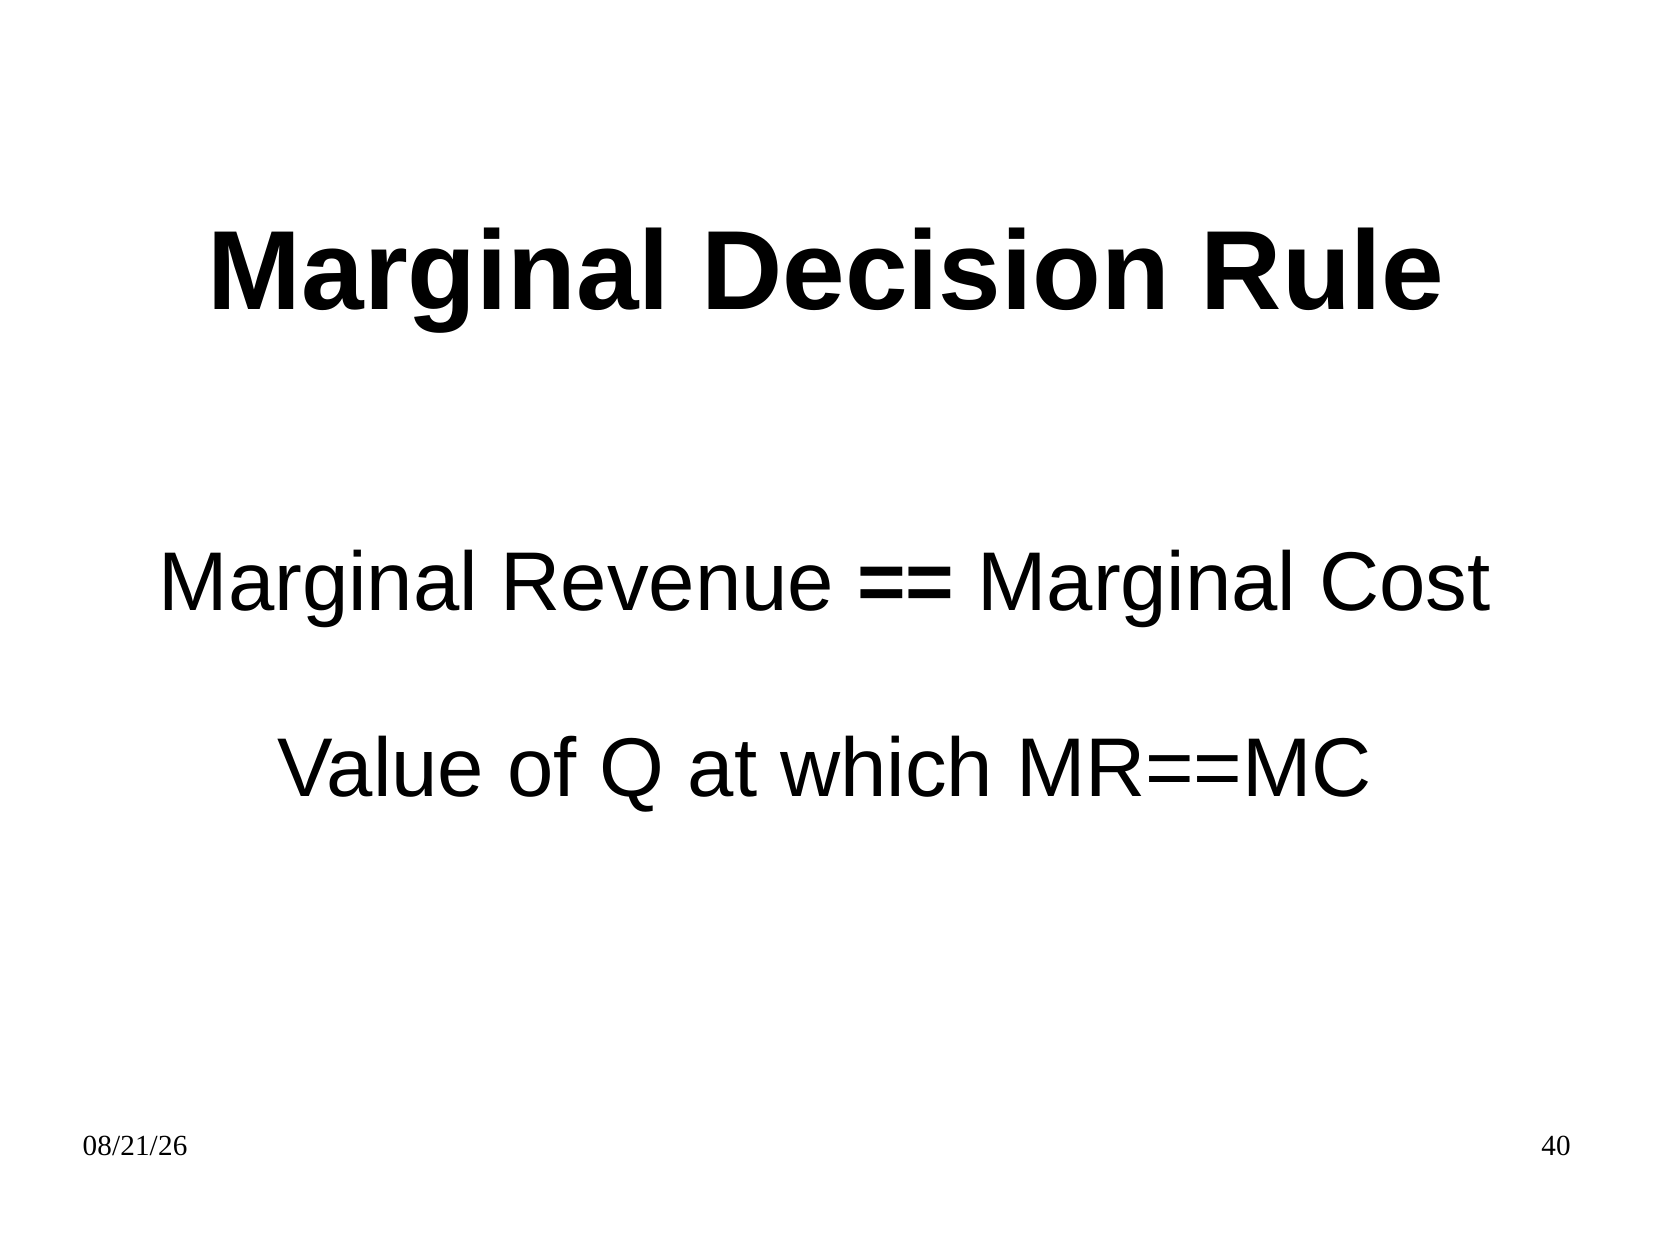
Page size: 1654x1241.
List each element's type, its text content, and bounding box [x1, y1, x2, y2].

title Marginal Decision Rule [82, 167, 1571, 375]
subtitle Marginal Revenue == Marginal Cost Value of Q at which MR==MC [80, 449, 1570, 901]
